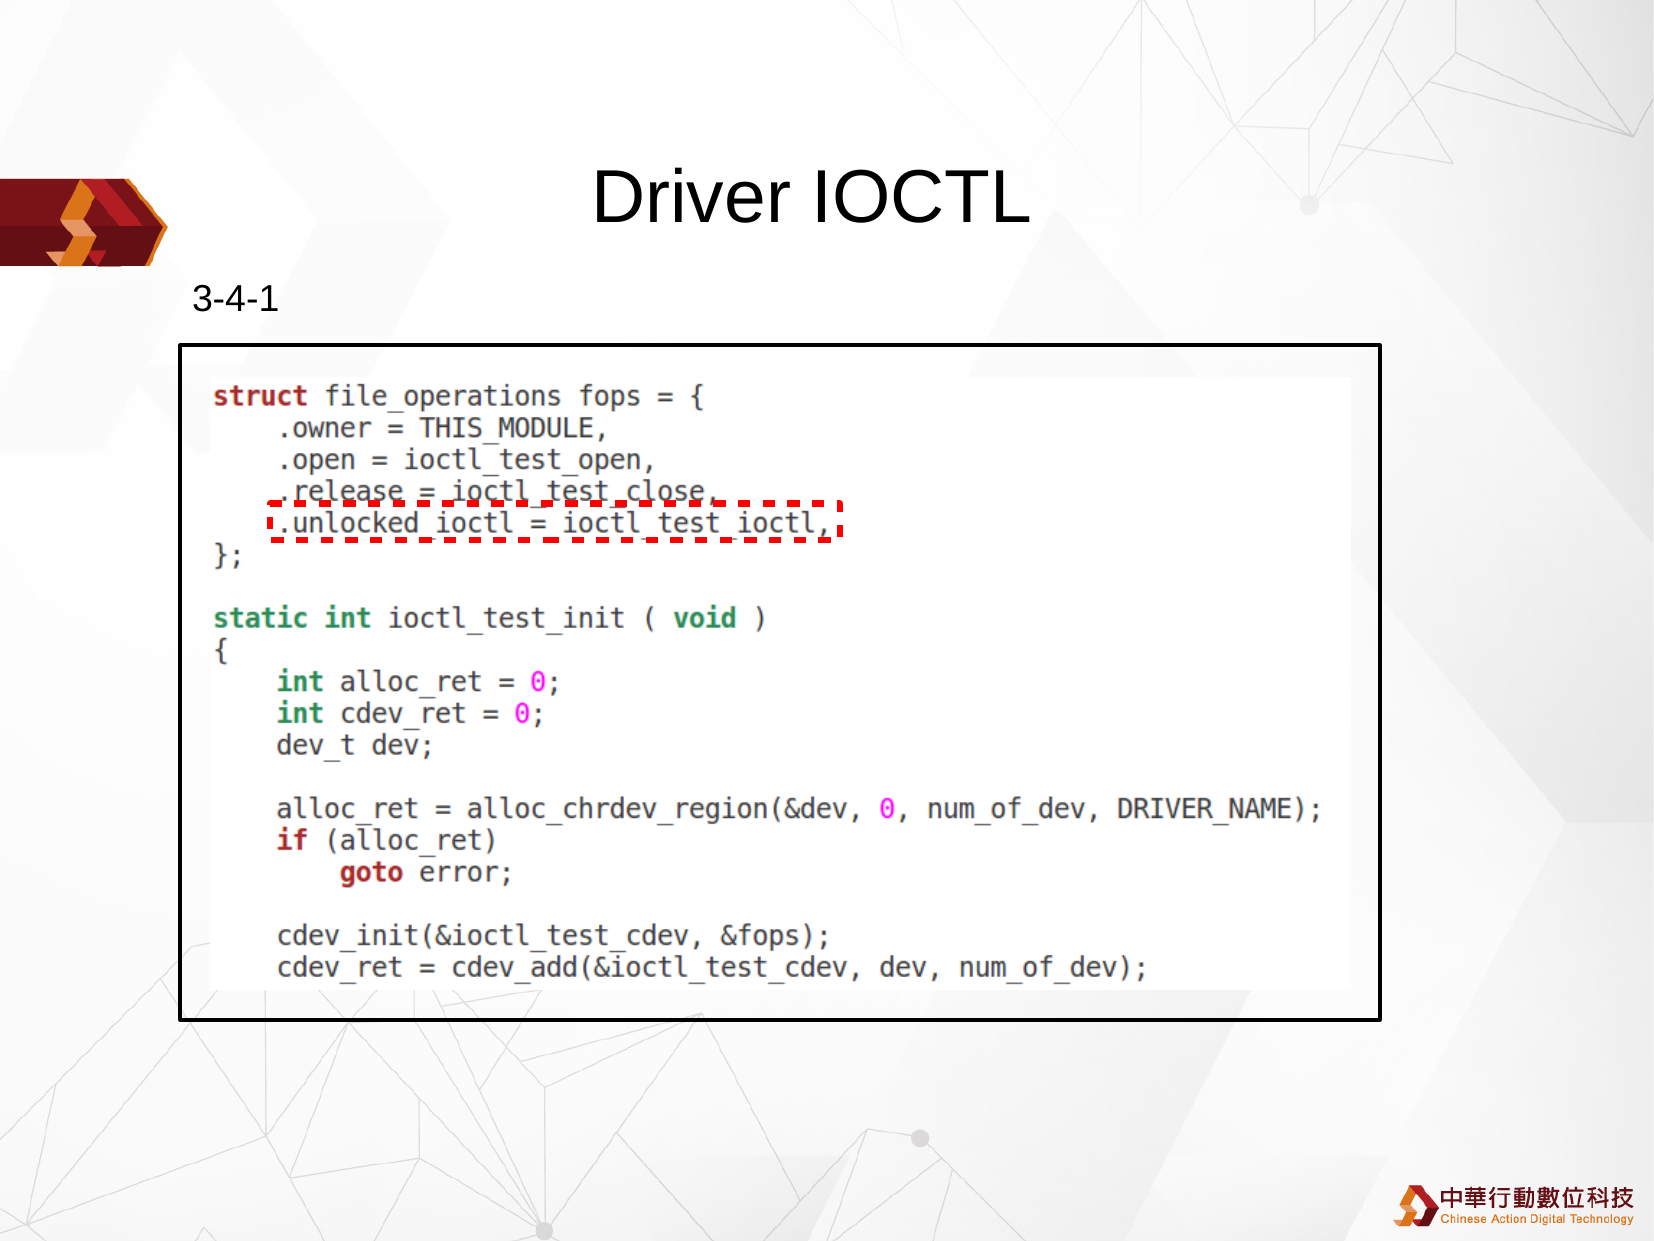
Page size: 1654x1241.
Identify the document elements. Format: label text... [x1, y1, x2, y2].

picture [0, 0, 1654, 1241]
title Driver IOCTL [118, 112, 1506, 281]
text_box 3-4-1 [177, 270, 358, 327]
